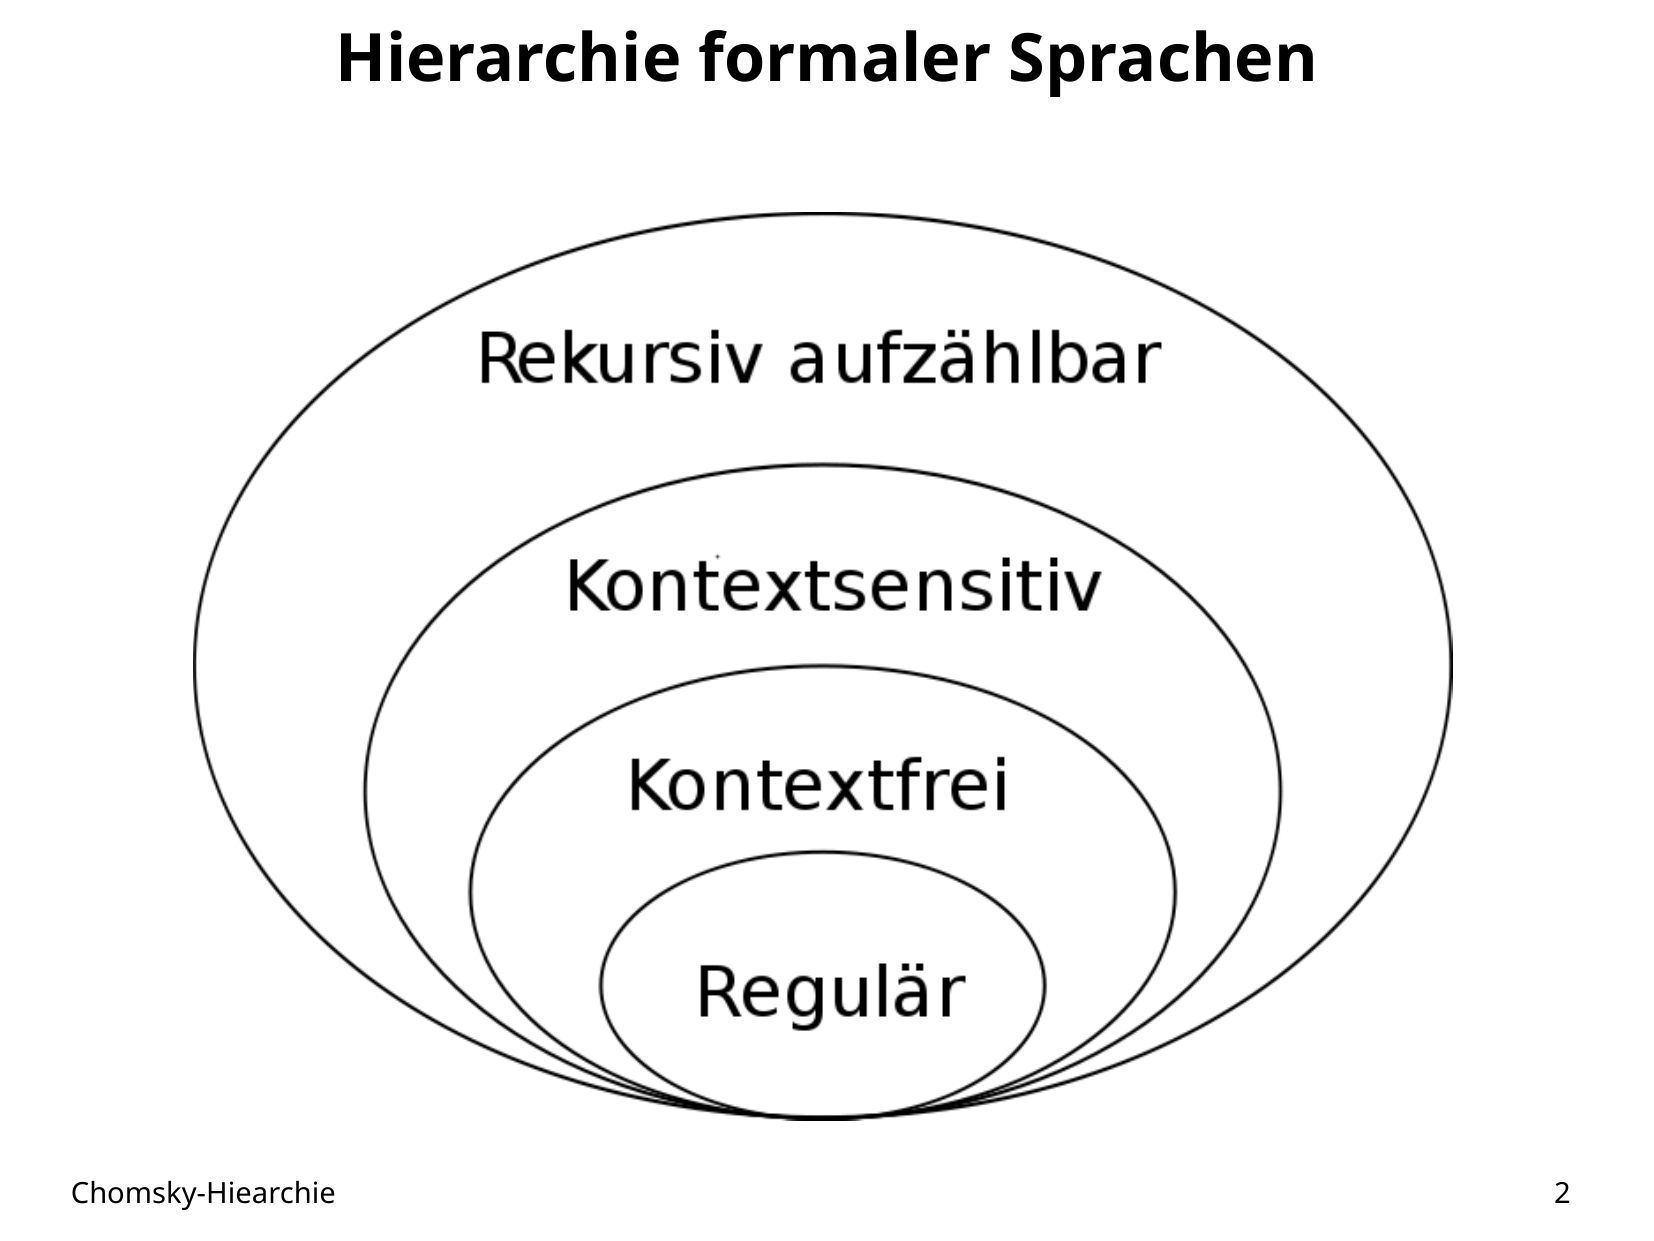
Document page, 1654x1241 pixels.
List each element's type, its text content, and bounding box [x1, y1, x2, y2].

picture [193, 212, 1453, 1121]
title Hierarchie formaler Sprachen [0, 5, 1654, 107]
